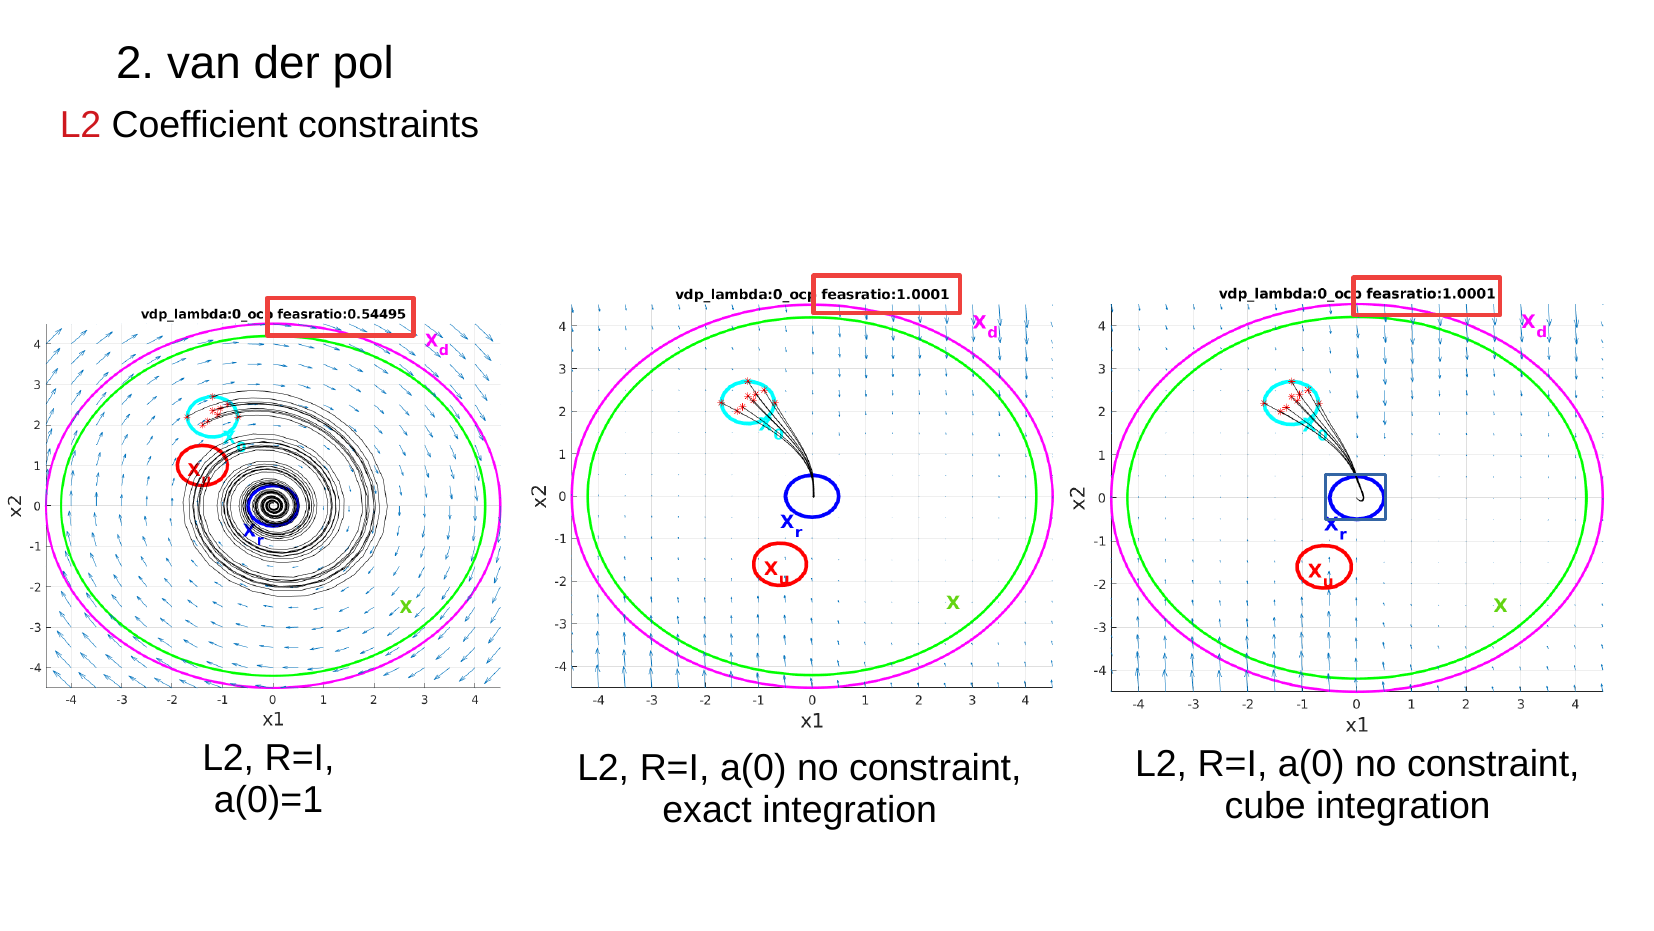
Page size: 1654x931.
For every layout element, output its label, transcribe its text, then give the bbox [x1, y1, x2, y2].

text_box L2, R=I, a(0)=1 [165, 728, 373, 828]
picture [0, 290, 510, 737]
text_box L2, R=I, a(0) no constraint, exact integration [555, 738, 1045, 838]
text_box L2, R=I, a(0) no constraint, cube integration [1095, 735, 1621, 876]
picture [1356, 282, 1498, 313]
text_box L2 Coefficient constraints [45, 96, 871, 196]
picture [525, 270, 1618, 739]
text_box 2. van der pol [30, 30, 481, 148]
